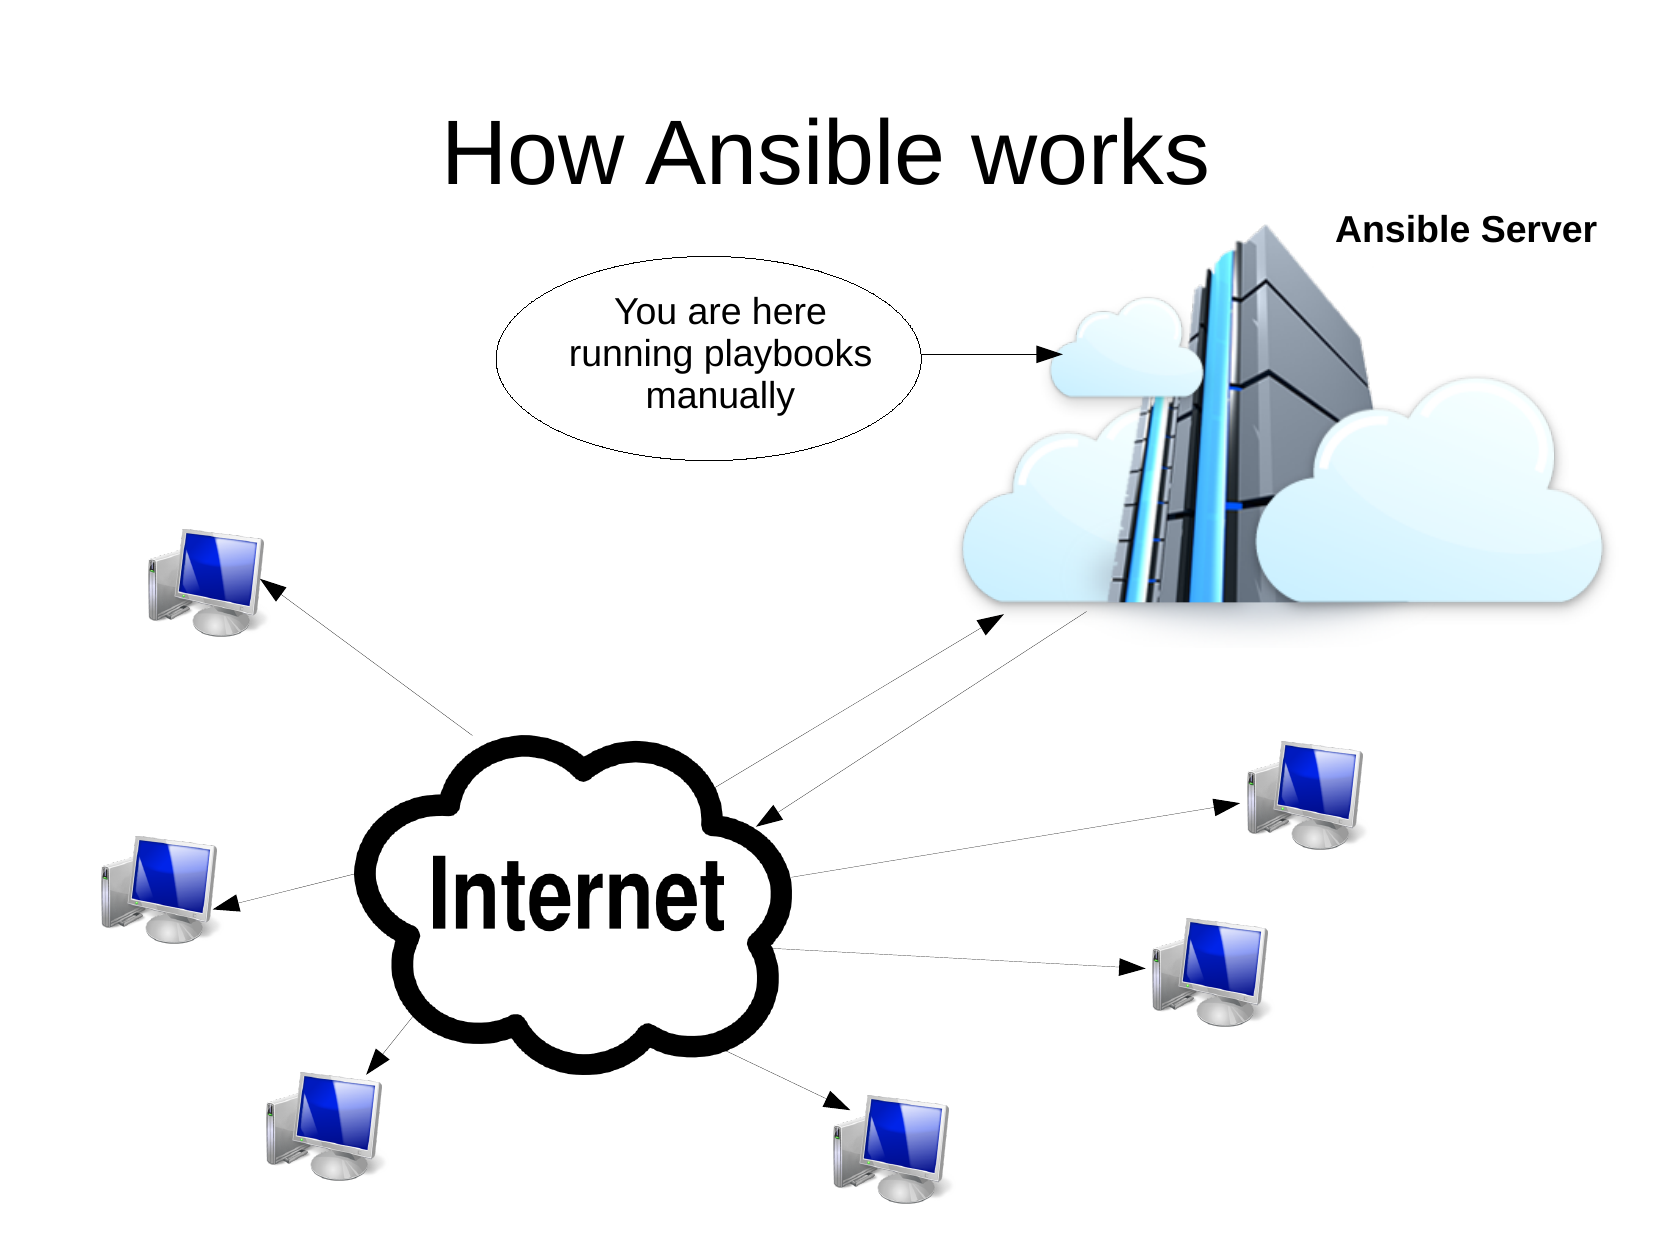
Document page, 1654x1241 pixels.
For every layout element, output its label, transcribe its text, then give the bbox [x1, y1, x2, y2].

picture [950, 224, 1619, 659]
text_box Ansible Server [1320, 200, 1619, 258]
picture [259, 735, 792, 1182]
title How Ansible works [82, 49, 1571, 257]
picture [94, 803, 225, 945]
picture [141, 496, 272, 638]
picture [826, 1062, 957, 1205]
text_box You are here running playbooks manually [543, 283, 898, 472]
picture [1240, 708, 1371, 851]
picture [1145, 885, 1276, 1028]
